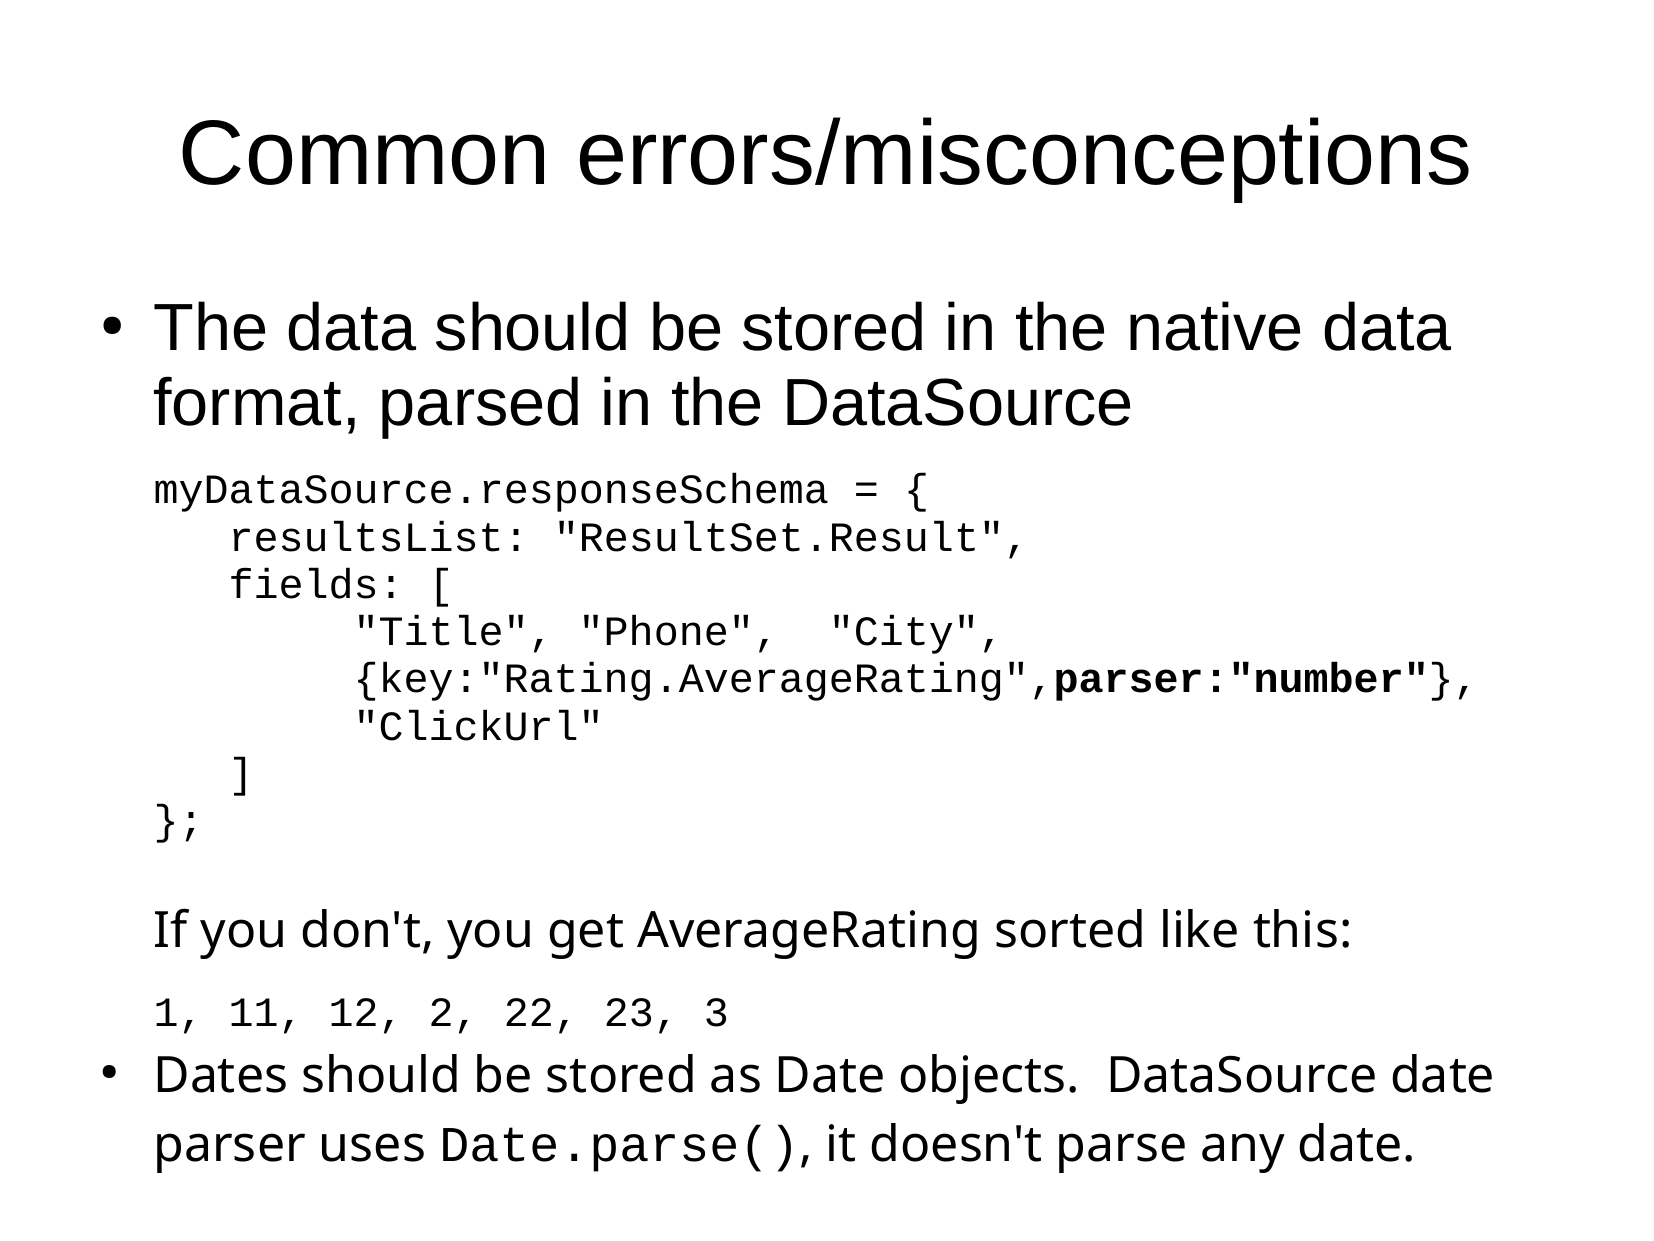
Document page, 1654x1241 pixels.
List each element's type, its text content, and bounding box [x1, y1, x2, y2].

title Common errors/misconceptions [82, 56, 1571, 250]
list The data should be stored in the native data format, parsed in the DataSource myDataSource.responseSchema = { resultsList: "ResultSet.Result", fields: [ "Title", "Phone", "City", {key:"Rating.AverageRating",parser:"number"}, "ClickUrl" ] }; If you don't, you get AverageRating sorted like this: 1, 11, 12, 2, 22, 23, 3 Dates should be stored as Date objects. DataSource date parser uses Date.parse(), it doesn't parse any date. [82, 290, 1571, 1195]
